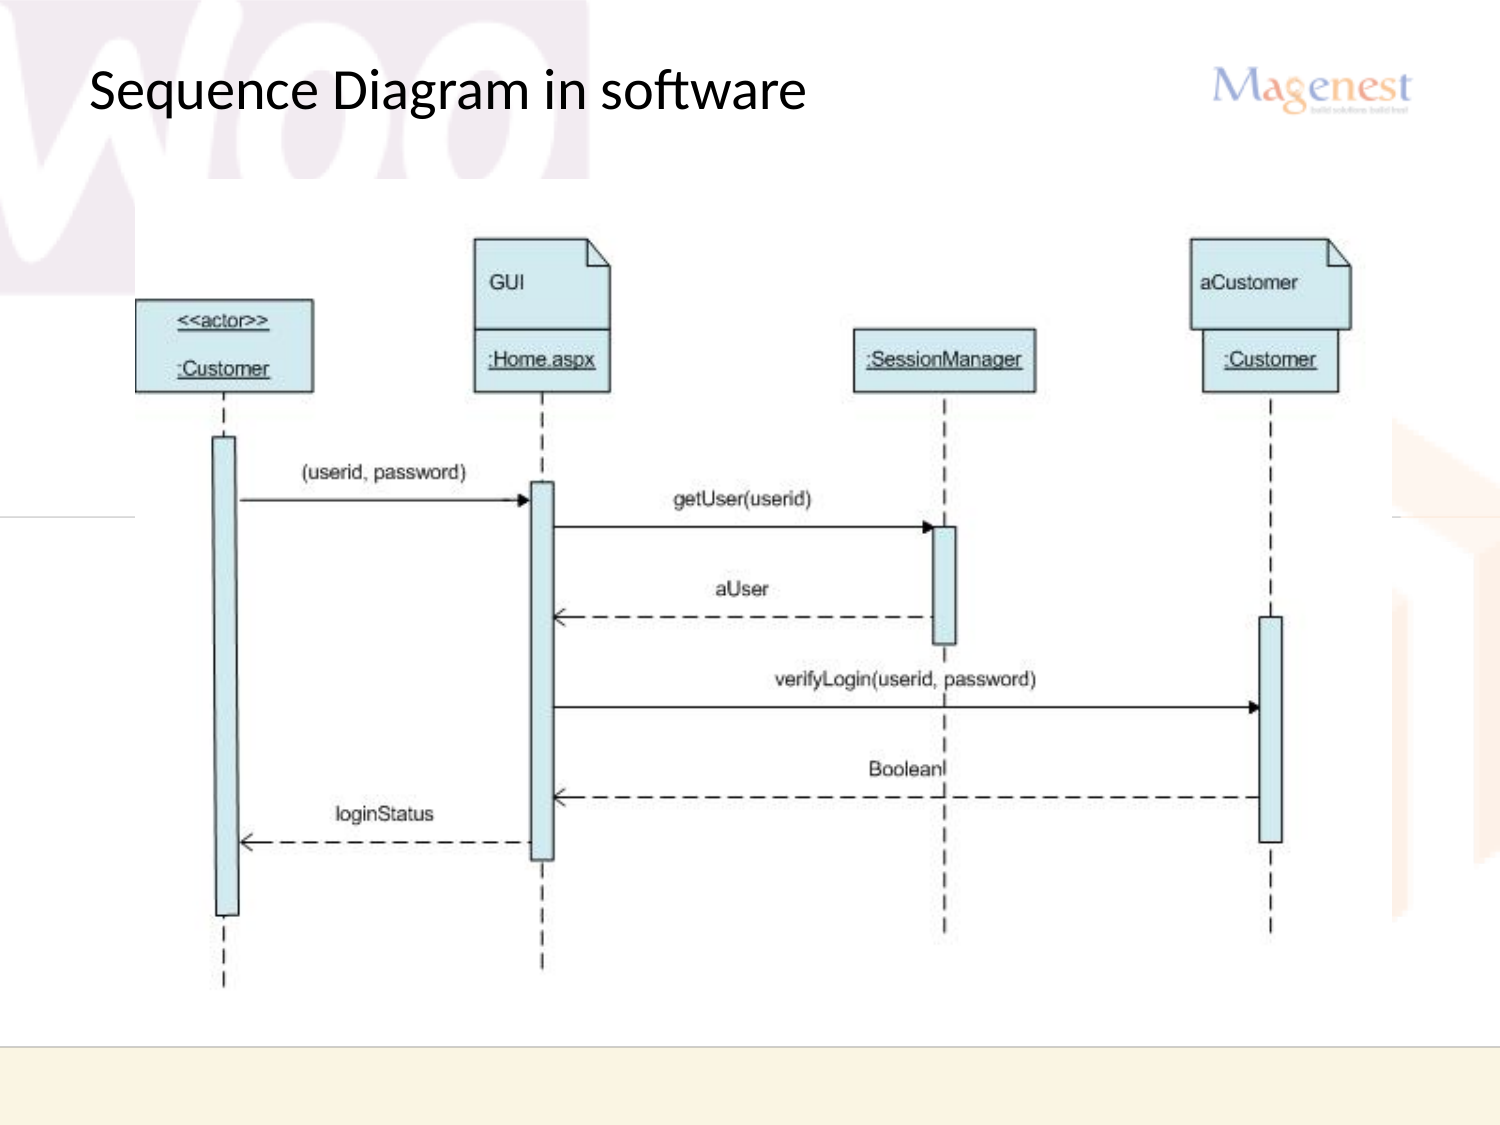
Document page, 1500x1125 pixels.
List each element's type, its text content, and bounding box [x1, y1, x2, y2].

picture [0, 0, 1500, 1125]
text_box Sequence Diagram in software [75, 0, 1425, 180]
